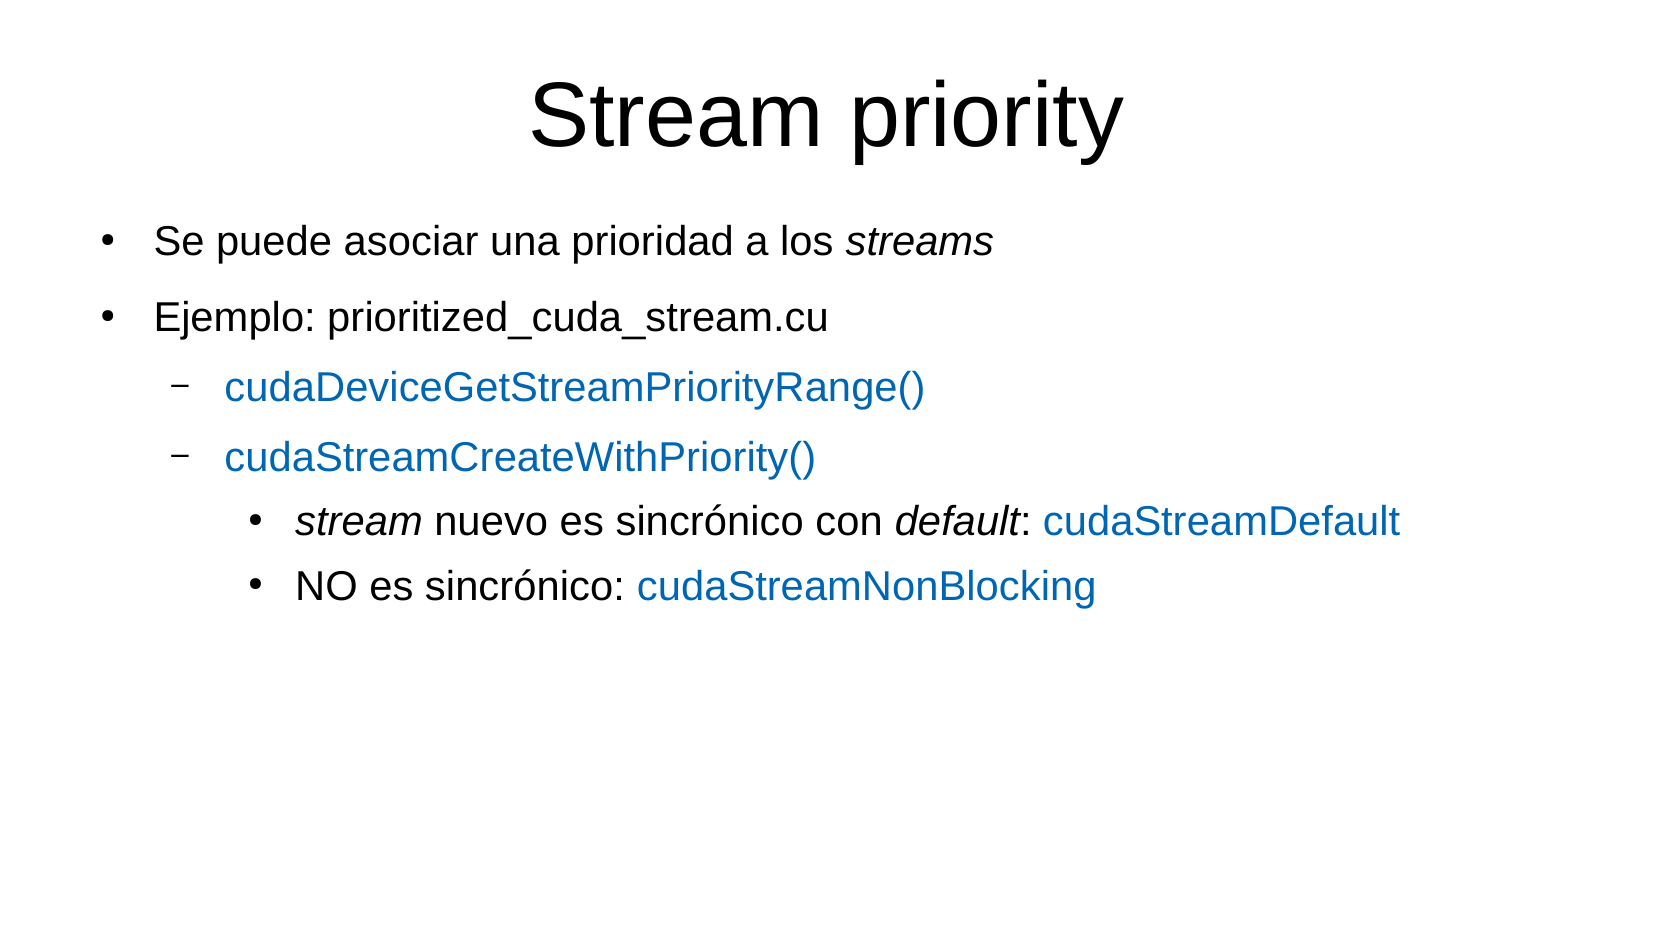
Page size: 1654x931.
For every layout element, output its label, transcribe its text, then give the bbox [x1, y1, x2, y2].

title Stream priority [82, 37, 1571, 193]
list Se puede asociar una prioridad a los streams Ejemplo: prioritized_cuda_stream.cu cudaDeviceGetStreamPriorityRange() cudaStreamCreateWithPriority() stream nuevo es sincrónico con default: cudaStreamDefault NO es sincrónico: cudaStreamNonBlocking [82, 217, 1571, 758]
